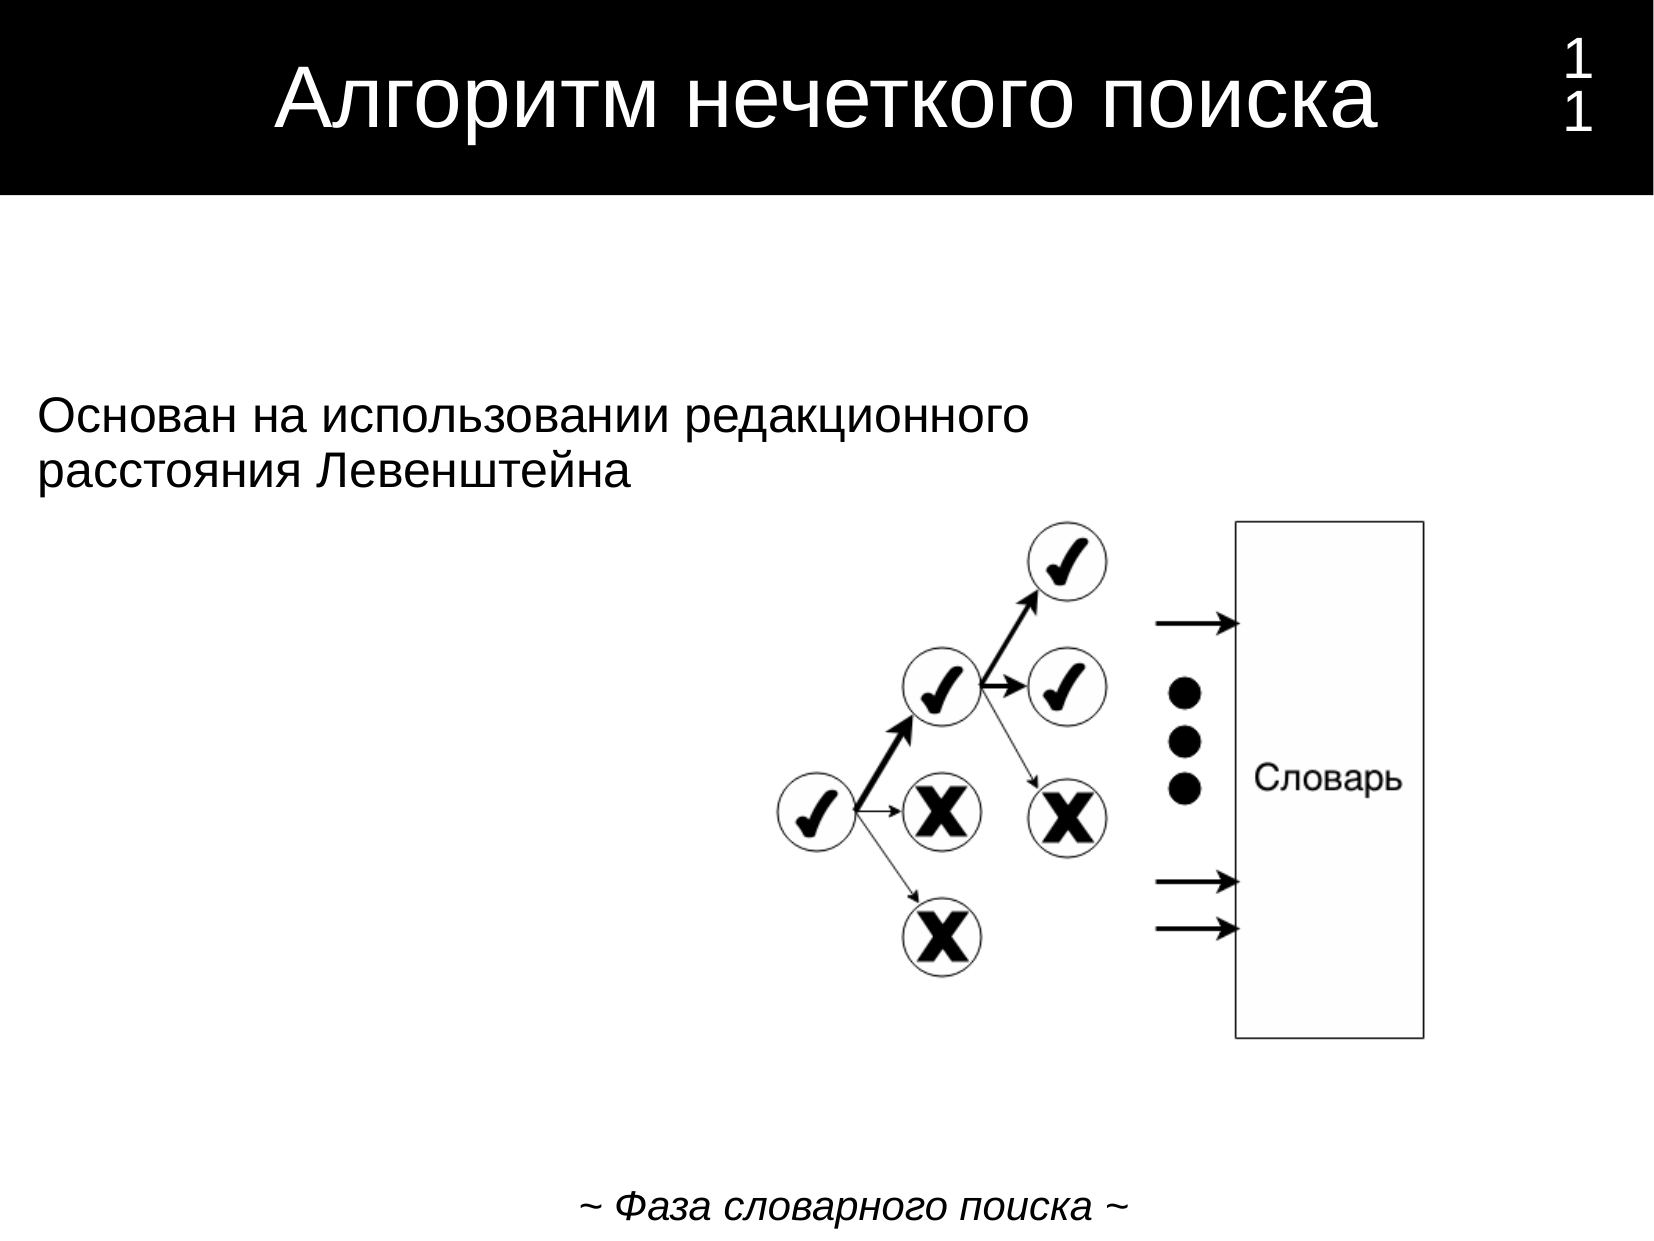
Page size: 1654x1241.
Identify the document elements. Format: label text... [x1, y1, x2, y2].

title Алгоритм нечеткого поиска [0, 0, 1654, 196]
text_box <number> [1547, 18, 1623, 109]
subtitle Основан на использовании редакционного расстояния Левенштейна [37, 165, 1051, 721]
picture [745, 479, 1456, 1044]
text_box ~ Фаза словарного поиска ~ [563, 1175, 1194, 1237]
